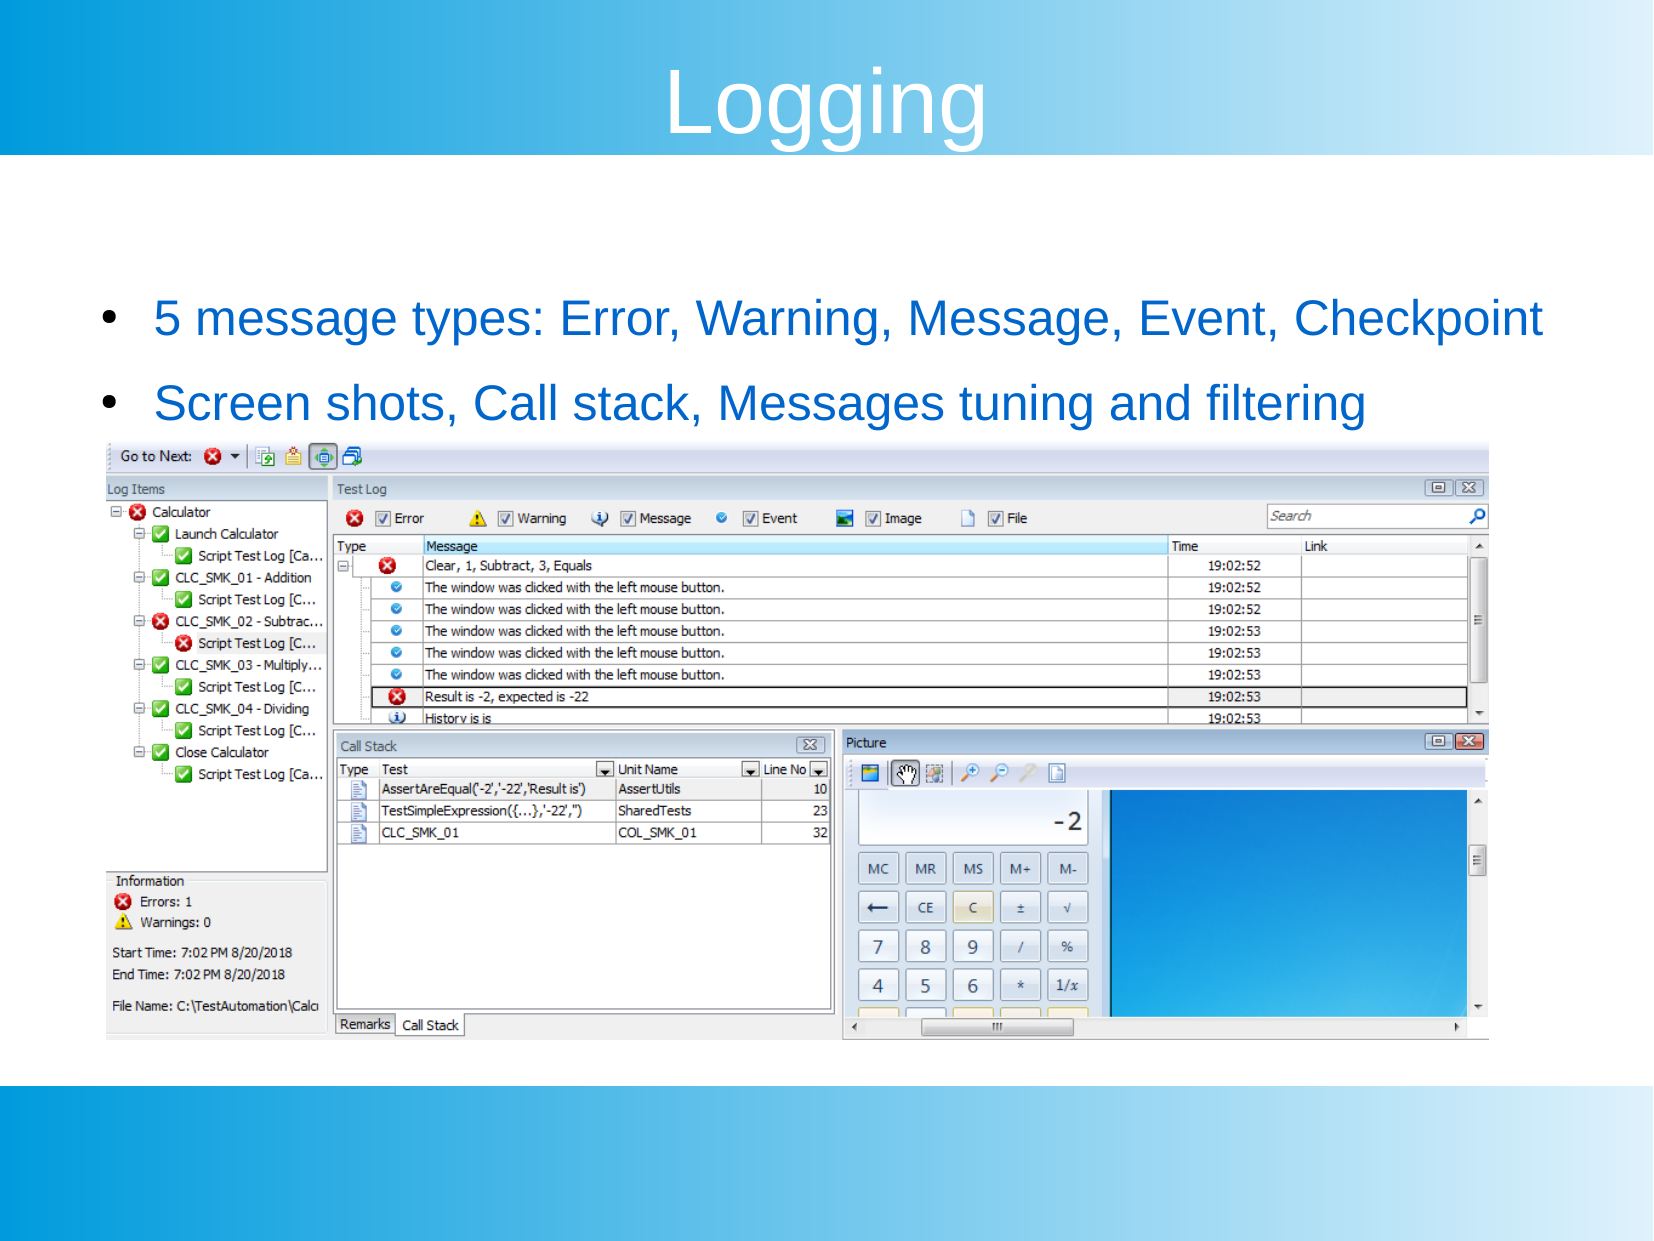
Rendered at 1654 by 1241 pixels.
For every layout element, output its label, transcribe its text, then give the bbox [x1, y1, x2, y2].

list 5 message types: Error, Warning, Message, Event, Checkpoint Screen shots, Call stack, Messages tuning and filtering [82, 290, 1571, 615]
picture [106, 437, 1489, 1040]
title Logging [82, 49, 1571, 155]
